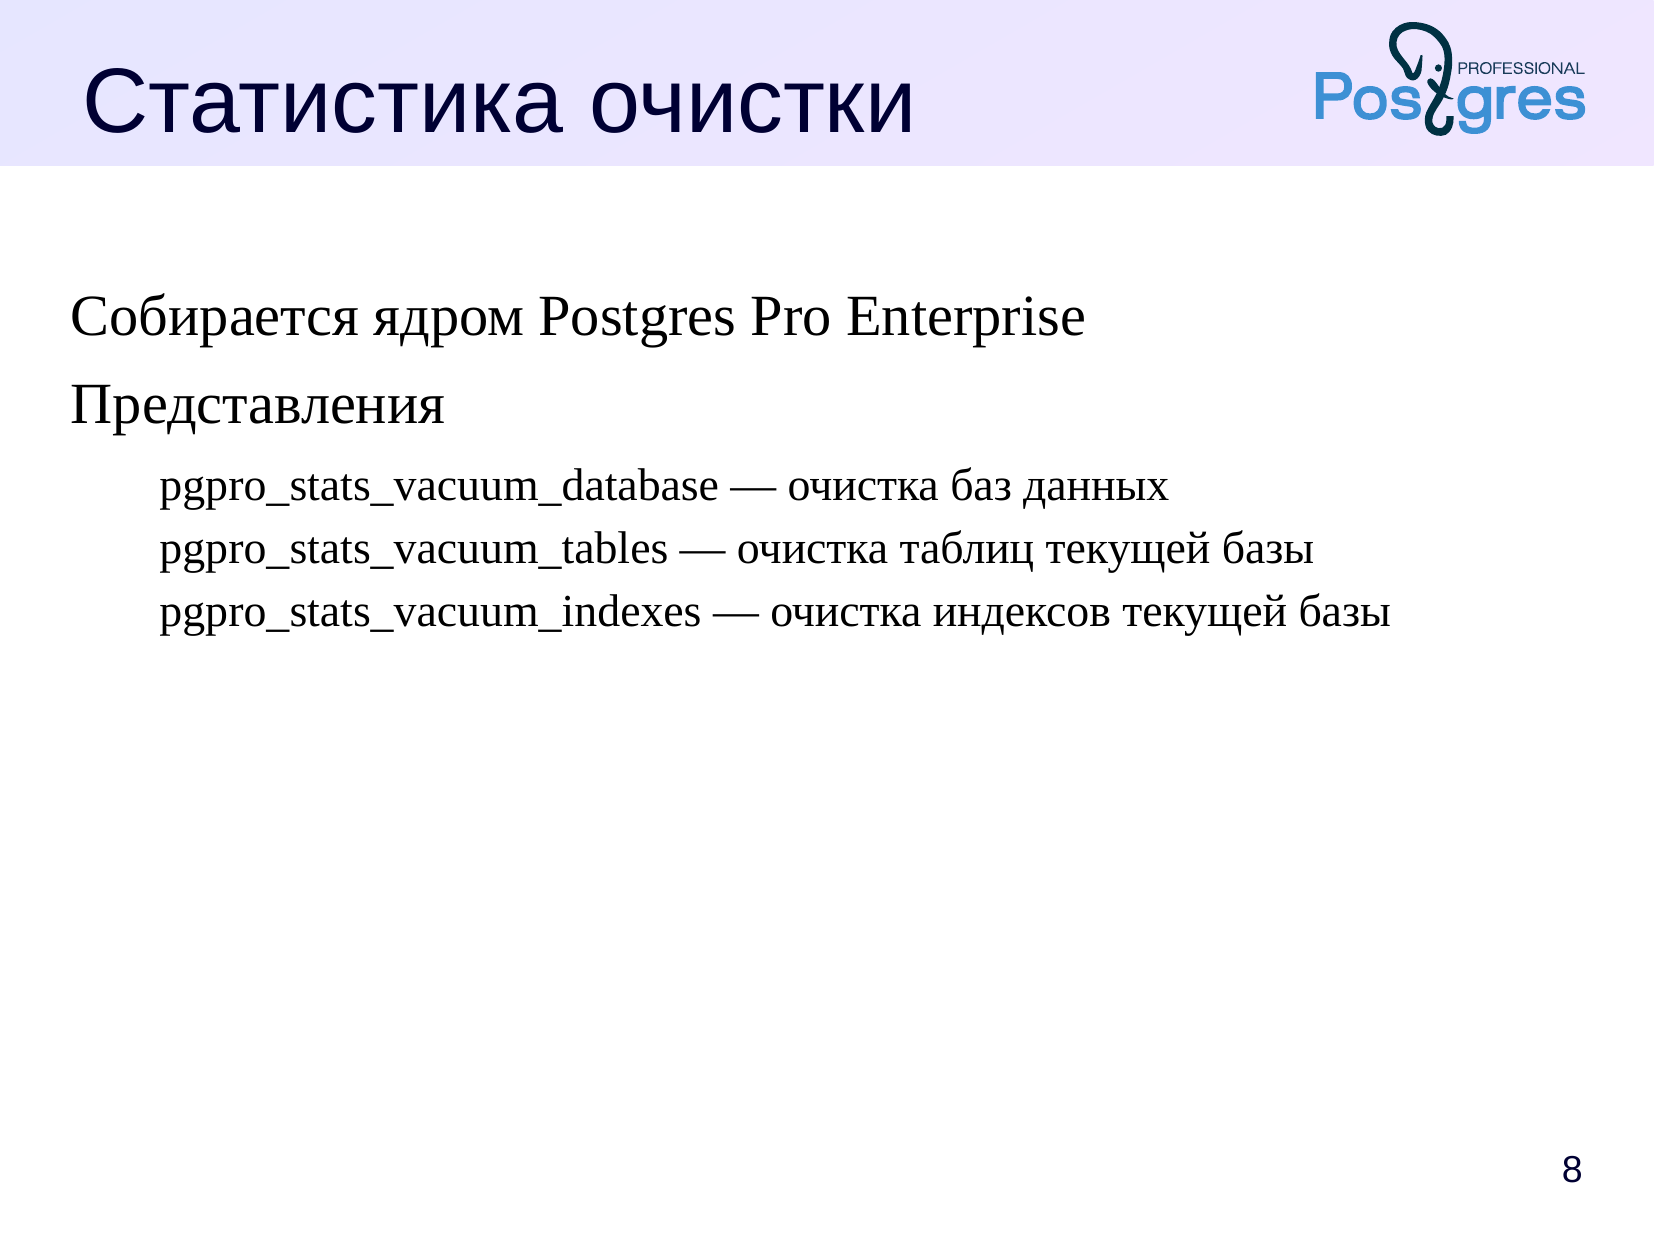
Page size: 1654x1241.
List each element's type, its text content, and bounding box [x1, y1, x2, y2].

list Собирается ядром Postgres Pro Enterprise Представления pgpro_stats_vacuum_database — очистка баз данных pgpro_stats_vacuum_tables — очистка таблиц текущей базы pgpro_stats_vacuum_indexes — очистка индексов текущей базы [70, 283, 1583, 1134]
title Статистика очистки [82, 49, 1252, 153]
